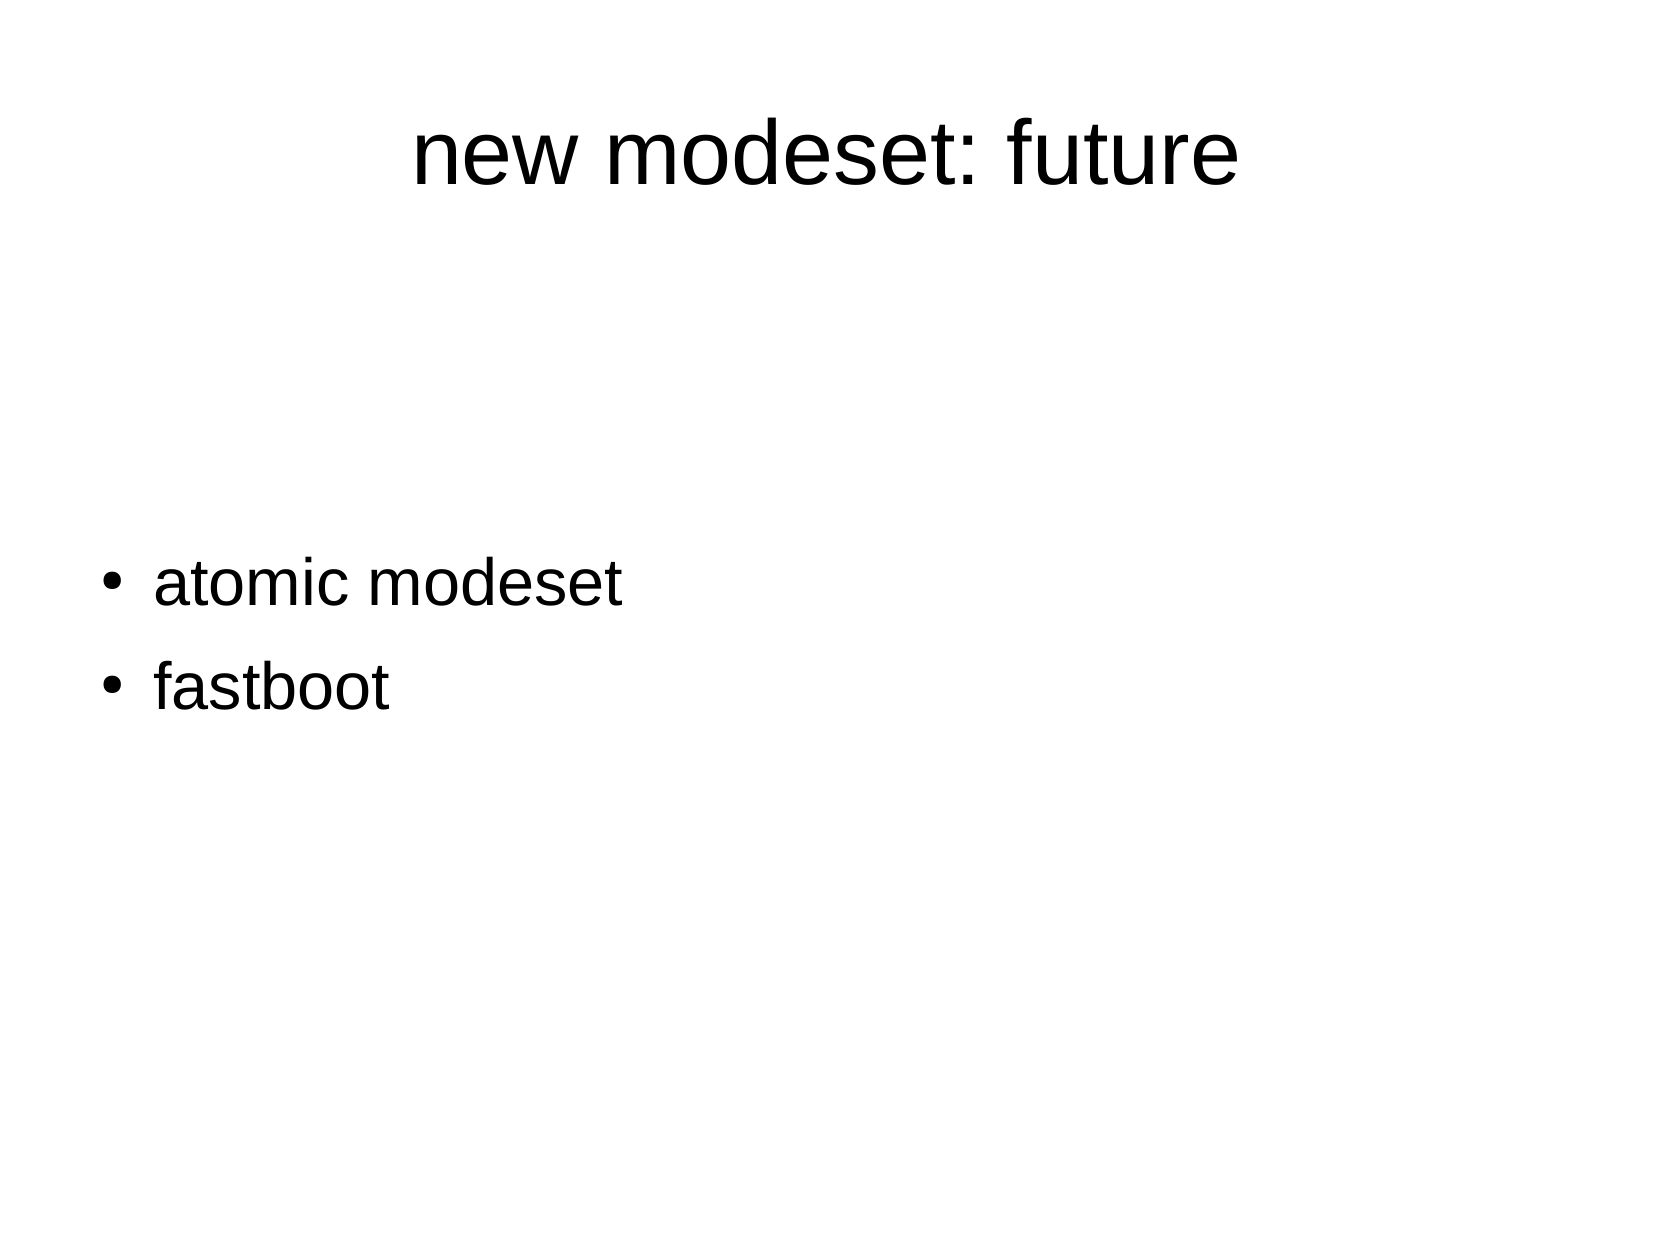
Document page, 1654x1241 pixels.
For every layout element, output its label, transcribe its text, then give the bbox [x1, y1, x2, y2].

list atomic modeset fastboot [82, 544, 1571, 1087]
title new modeset: future [82, 49, 1571, 257]
